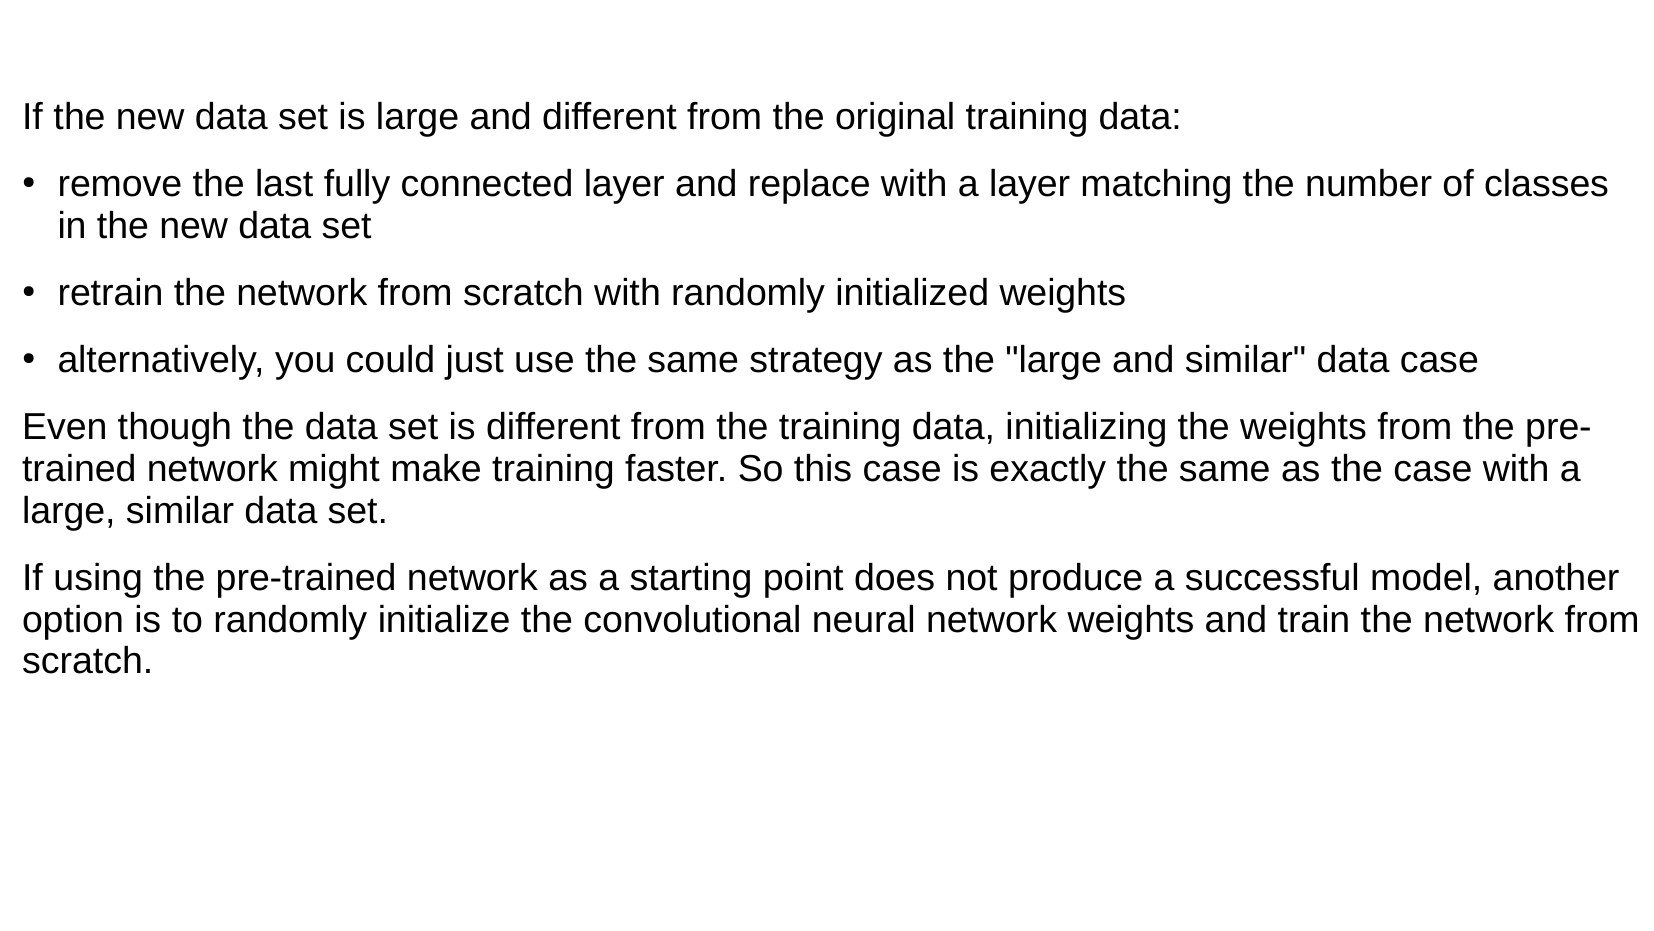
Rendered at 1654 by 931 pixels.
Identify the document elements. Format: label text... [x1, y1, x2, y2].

text_box If the new data set is large and different from the original training data: remove the last fully connected layer and replace with a layer matching the number of classes in the new data set retrain the network from scratch with randomly initialized weights alternatively, you could just use the same strategy as the "large and similar" data case Even though the data set is different from the training data, initializing the weights from the pre-trained network might make training faster. So this case is exactly the same as the case with a large, similar data set. If using the pre-trained network as a starting point does not produce a successful model, another option is to randomly initialize the convolutional neural network weights and train the network from scratch. [7, 88, 1654, 757]
